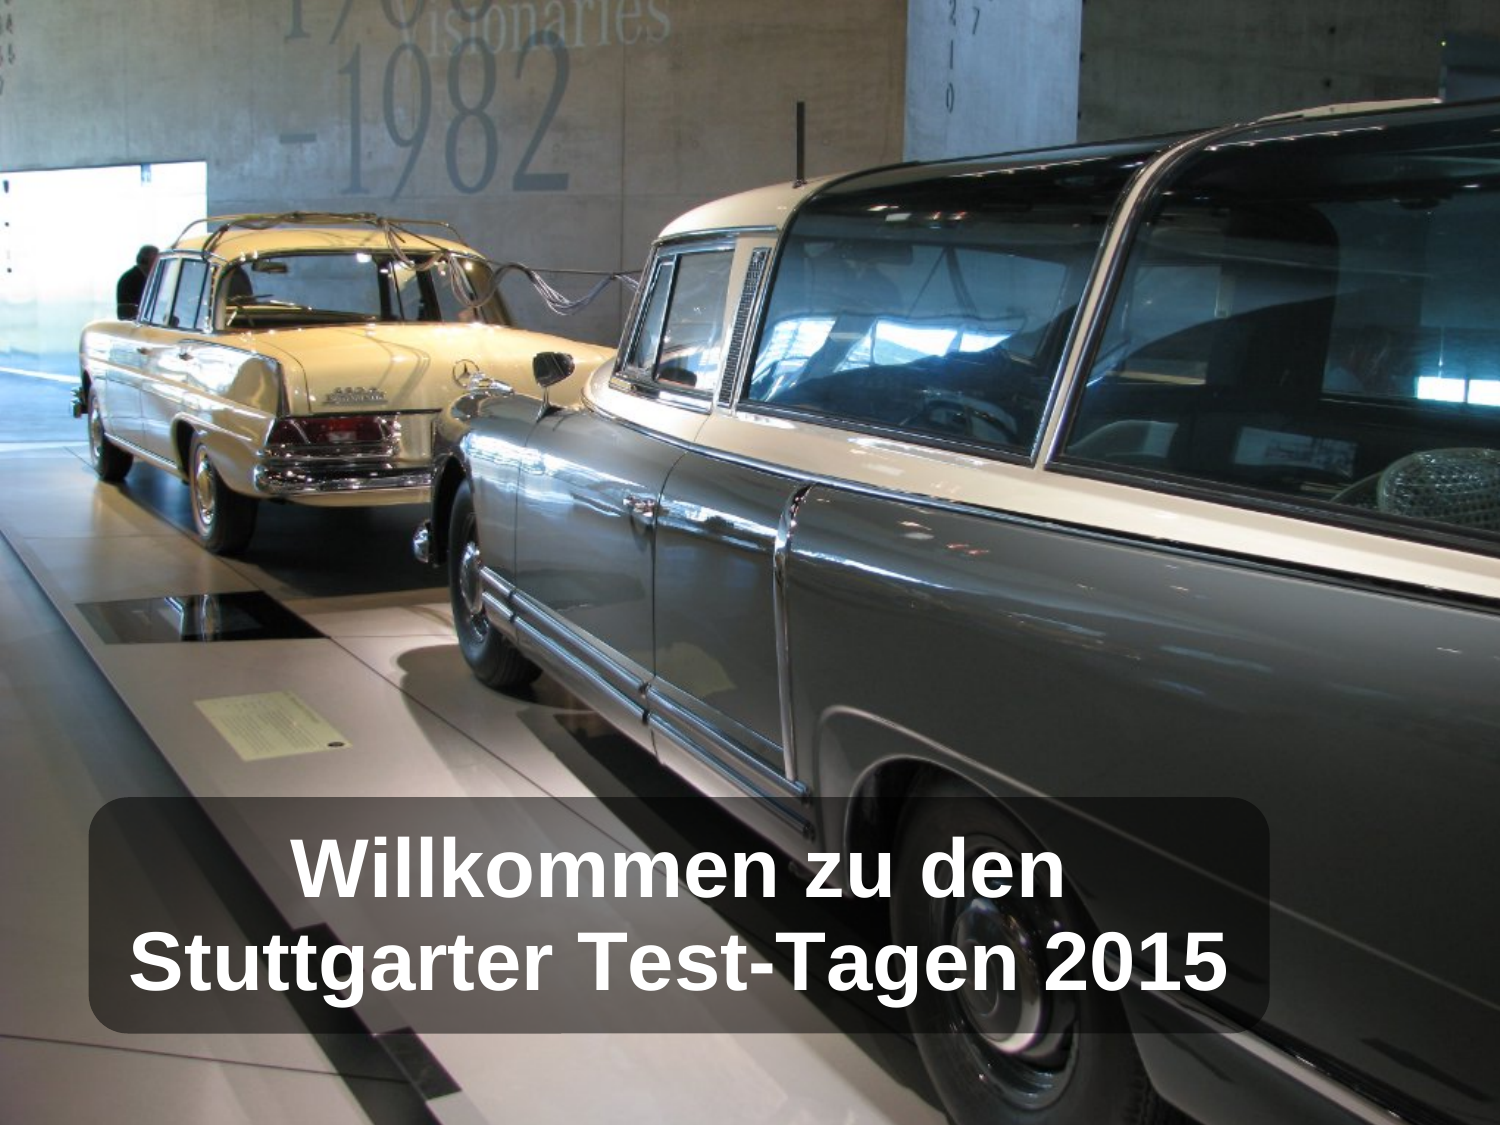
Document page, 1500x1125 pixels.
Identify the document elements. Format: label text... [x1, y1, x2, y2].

text_box Willkommen zu den Stuttgarter Test-Tagen 2015 [88, 797, 1270, 1034]
picture [0, 0, 1500, 1125]
